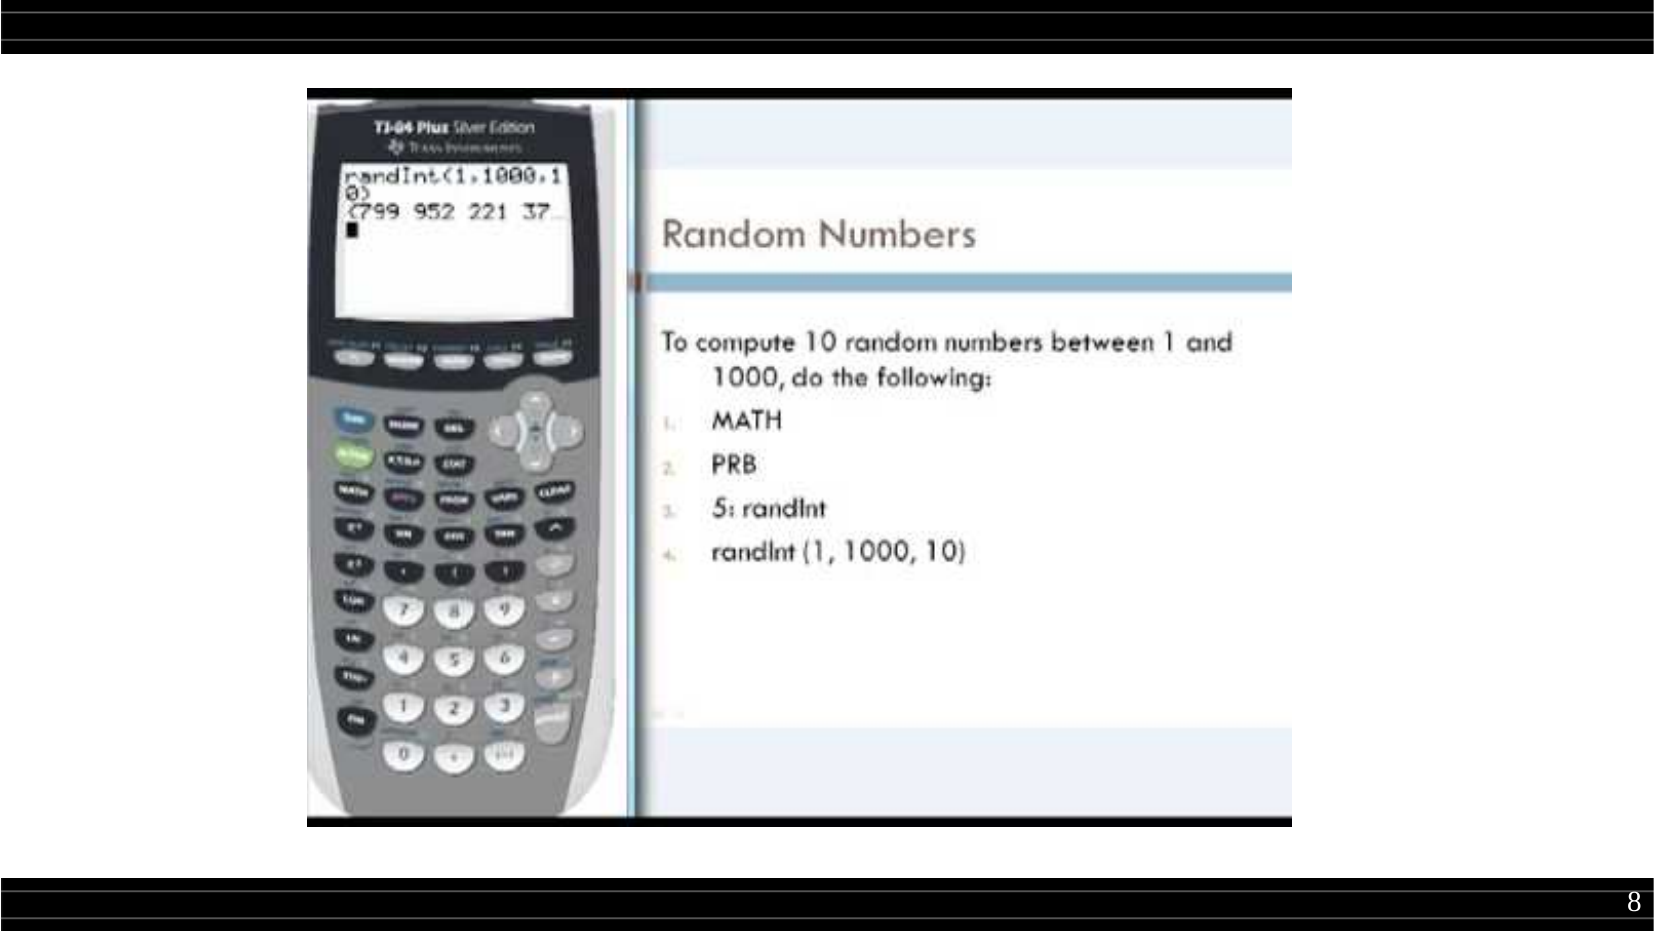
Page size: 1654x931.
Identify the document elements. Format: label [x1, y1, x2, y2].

picture [307, 88, 1292, 827]
picture [1, 878, 1654, 931]
picture [1, 0, 1654, 54]
